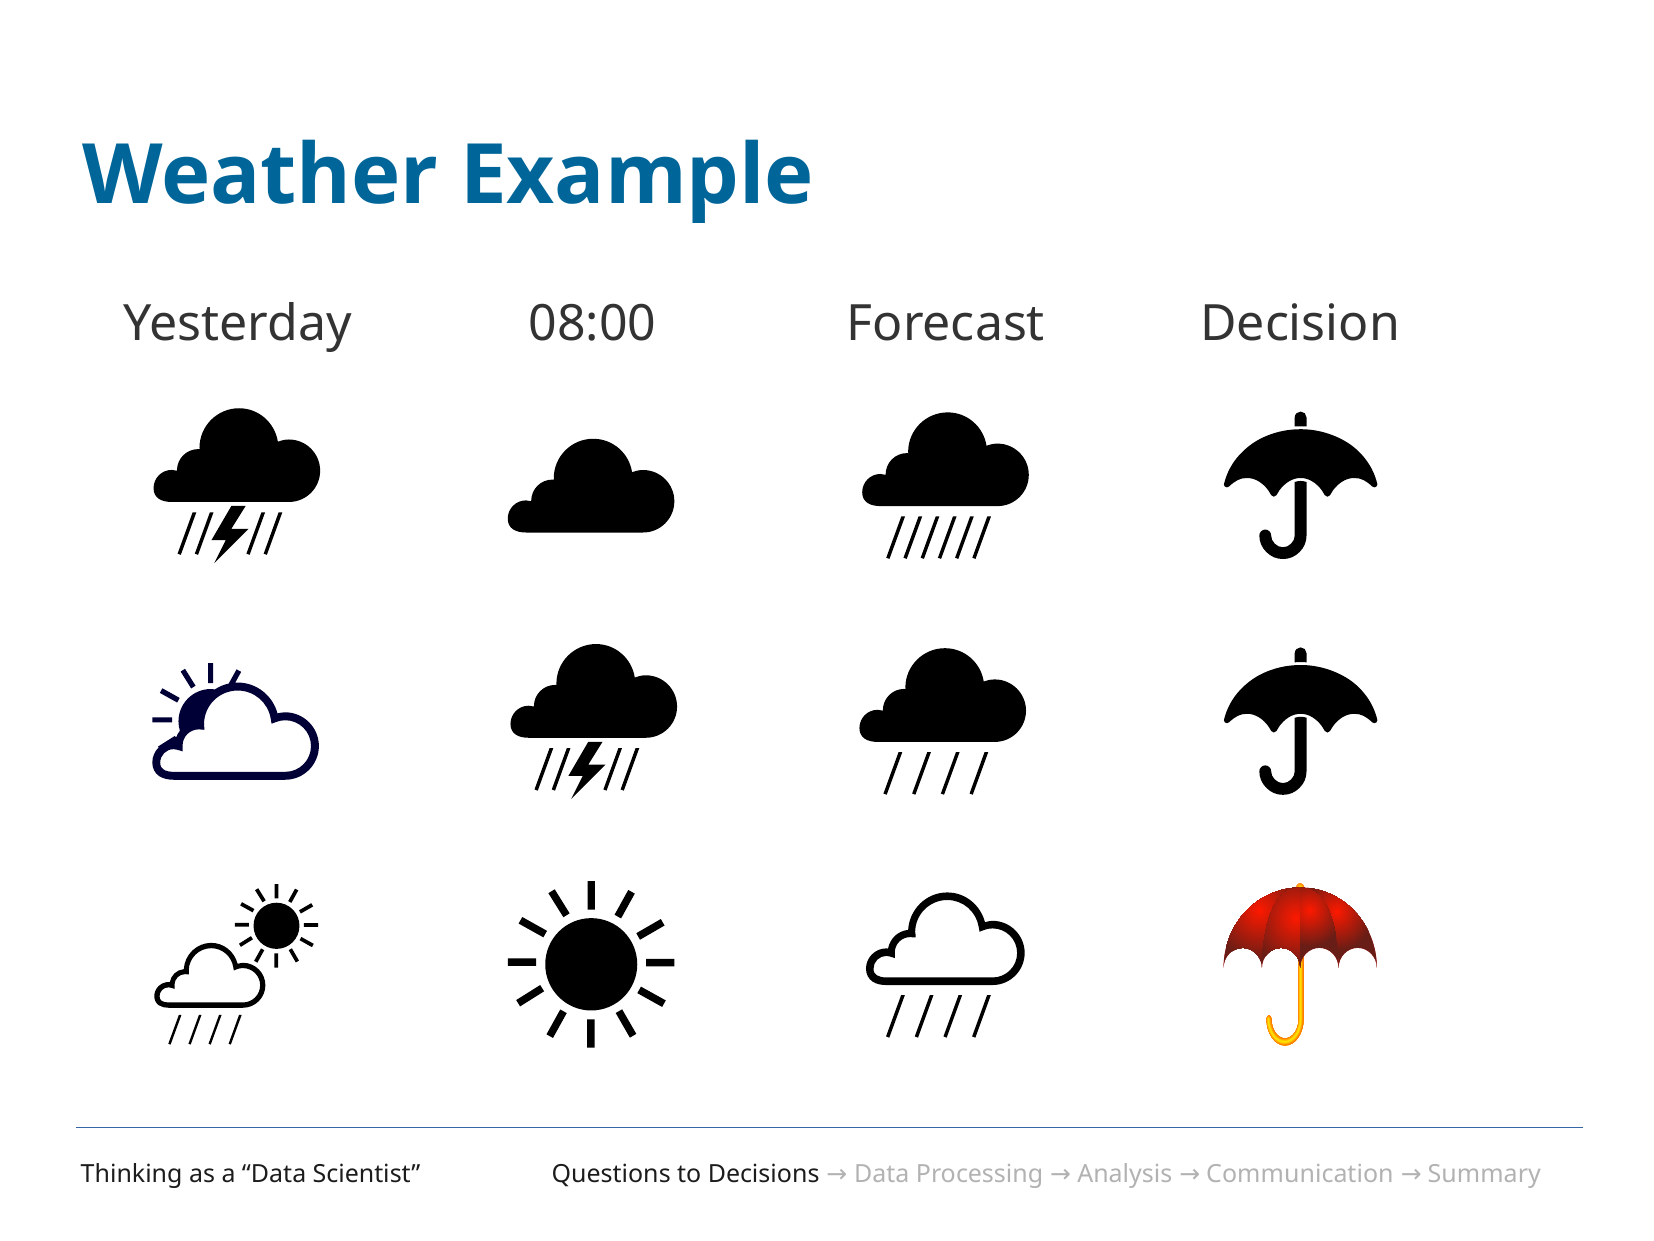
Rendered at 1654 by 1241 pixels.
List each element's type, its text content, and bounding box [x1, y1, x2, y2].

text_box Thinking as a “Data Scientist” [65, 1148, 536, 1225]
text_box Questions to Decisions → Data Processing → Analysis → Communication → Summary [536, 1148, 1587, 1225]
picture [859, 638, 1027, 805]
picture [861, 880, 1030, 1049]
text_box Decision [1172, 279, 1428, 355]
picture [862, 402, 1029, 569]
picture [1217, 638, 1383, 805]
picture [152, 638, 319, 805]
text_box 08:00 [464, 279, 720, 355]
title Weather Example [82, 72, 1571, 271]
text_box Yesterday [96, 279, 379, 355]
picture [152, 880, 321, 1049]
picture [153, 402, 321, 569]
picture [507, 881, 675, 1048]
picture [510, 638, 678, 805]
picture [1223, 883, 1377, 1046]
picture [1217, 402, 1383, 569]
text_box Forecast [818, 279, 1074, 355]
picture [507, 402, 675, 569]
